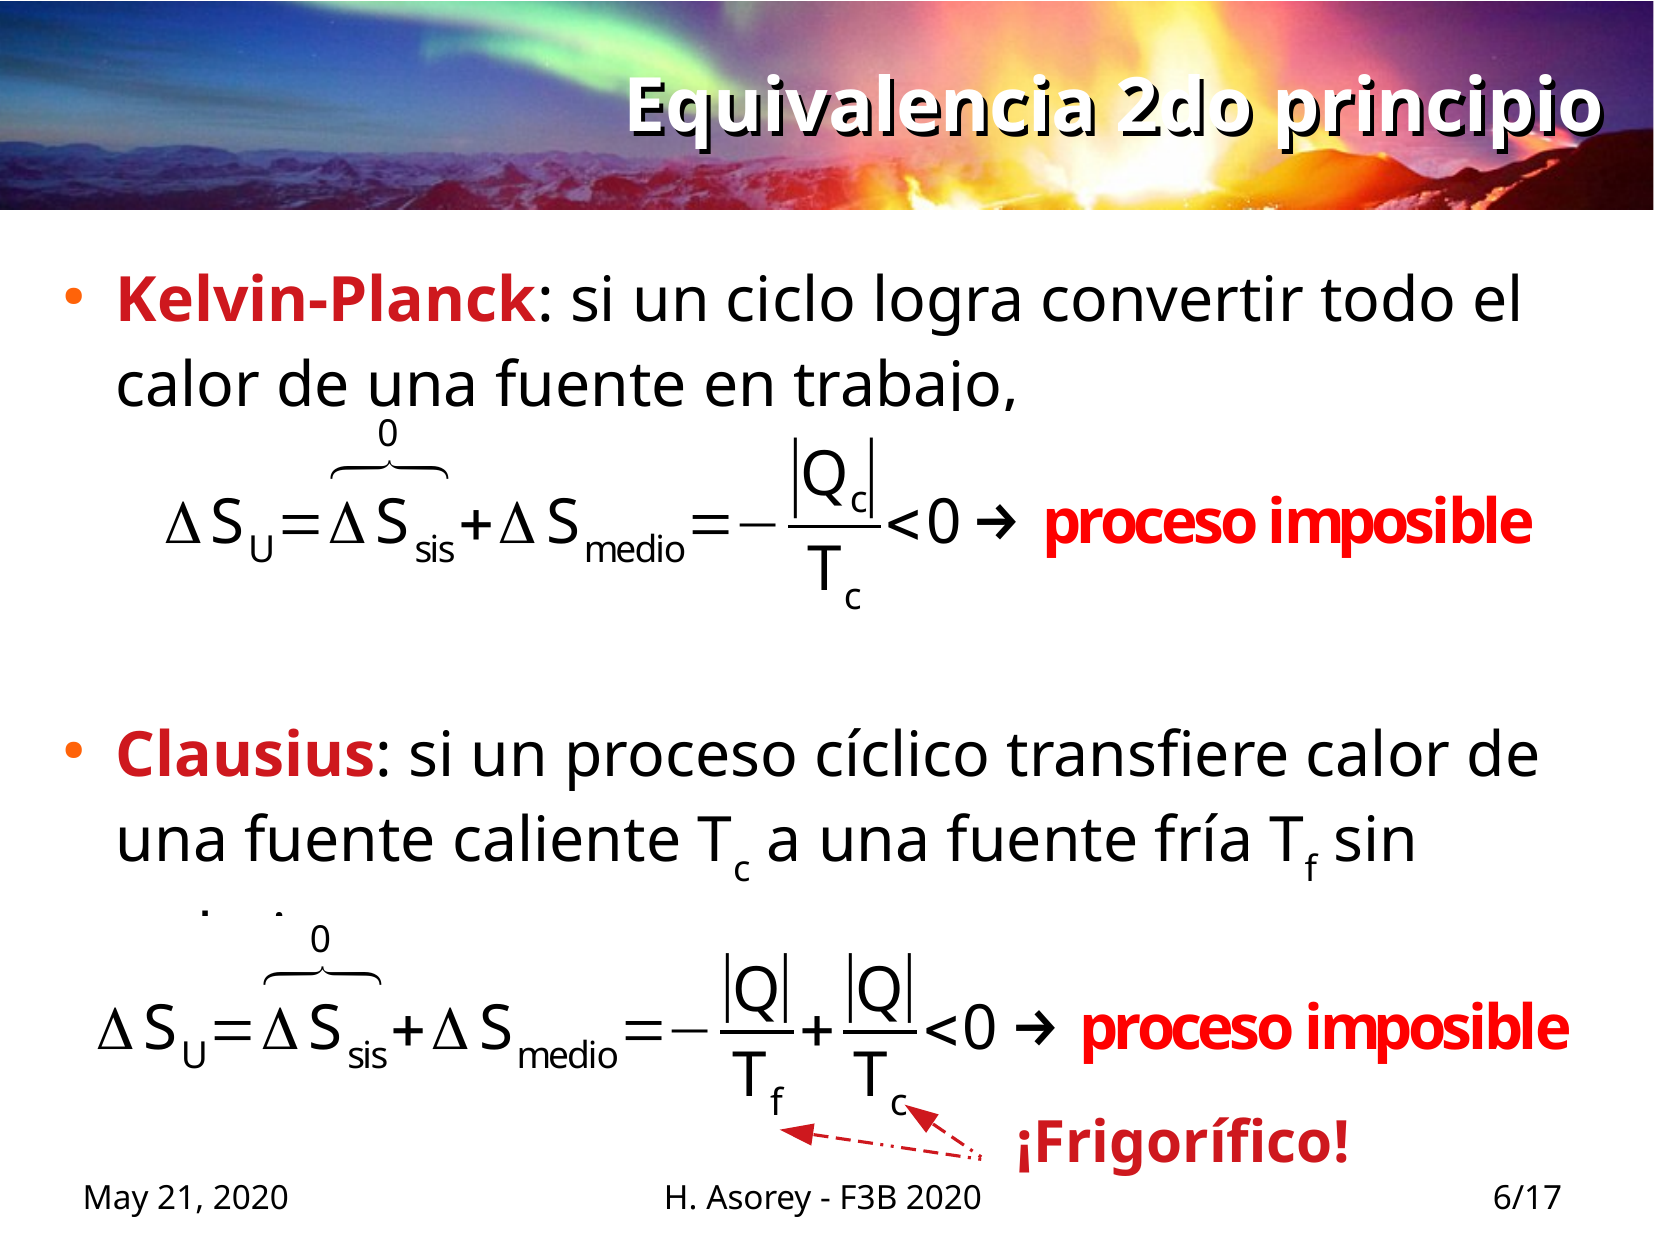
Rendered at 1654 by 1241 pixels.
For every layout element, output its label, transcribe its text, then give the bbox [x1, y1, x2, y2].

chart [89, 916, 1575, 1124]
picture [0, 1, 1654, 210]
chart [156, 410, 1538, 618]
text_box ¡Frigorífico! [1001, 1092, 1311, 1179]
list Kelvin-Planck: si un ciclo logra convertir todo el calor de una fuente en trabajo, Clausius: si un proceso cíclico transfiere calor de una fuente caliente Tc a una fuente fría Tf sin trabajo externo, |Qc|=|Qf|=Q, pero Tf<Tc: [45, 255, 1606, 1156]
title Equivalencia 2do principio [45, 15, 1606, 191]
